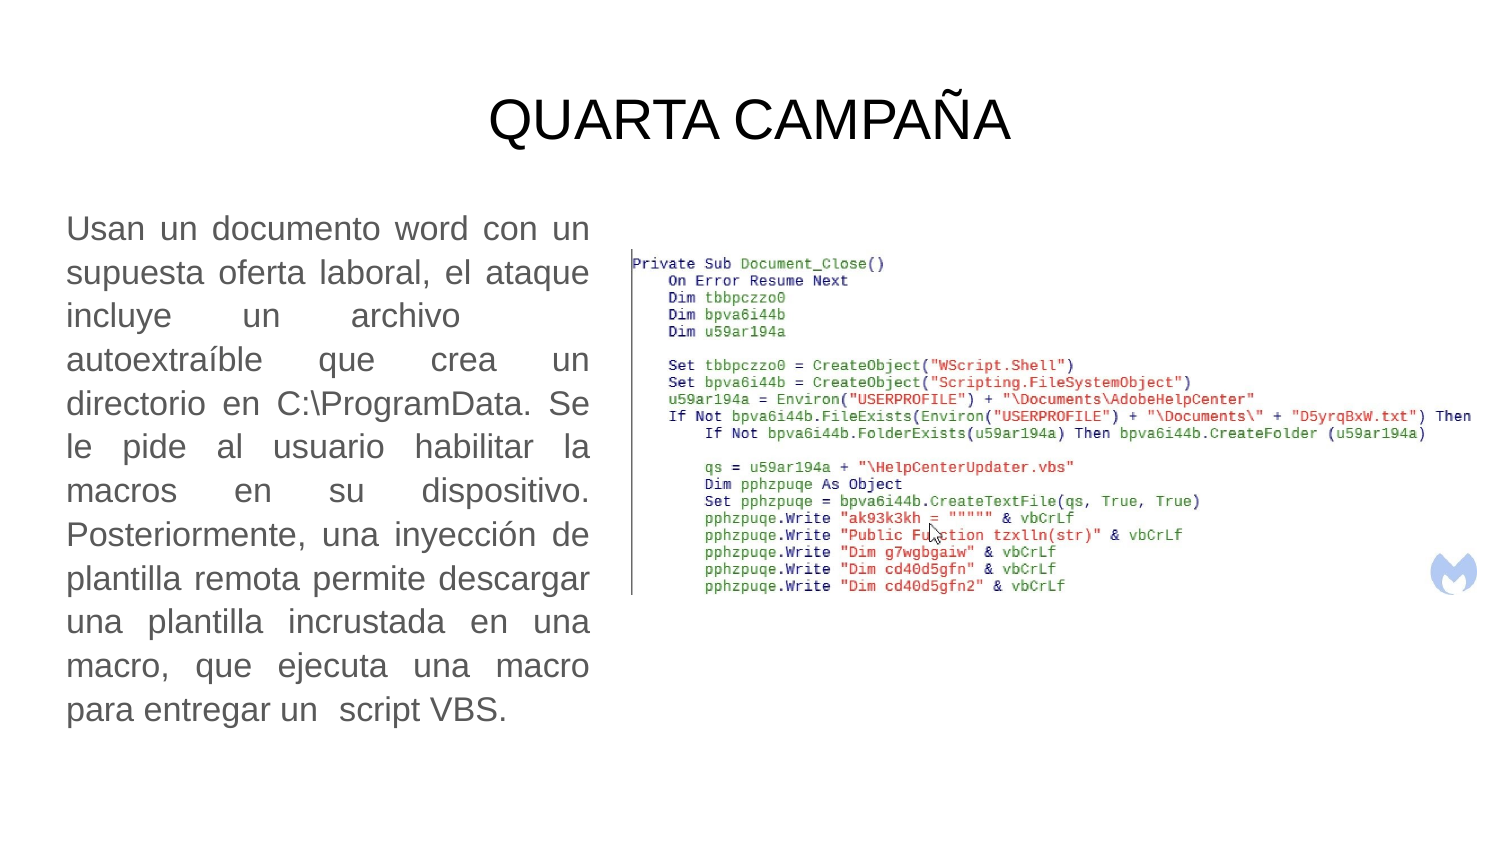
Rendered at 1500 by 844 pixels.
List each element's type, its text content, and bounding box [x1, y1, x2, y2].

picture [631, 249, 1477, 595]
list Usan un documento word con un supuesta oferta laboral, el ataque incluye un archivo autoextraíble que crea un directorio en C:\ProgramData. Se le pide al usuario habilitar la macros en su dispositivo. Posteriormente, una inyección de plantilla remota permite descargar una plantilla incrustada en una macro, que ejecuta una macro para entregar un script VBS. [51, 189, 605, 750]
title QUARTA CAMPAÑA [51, 72, 1449, 167]
